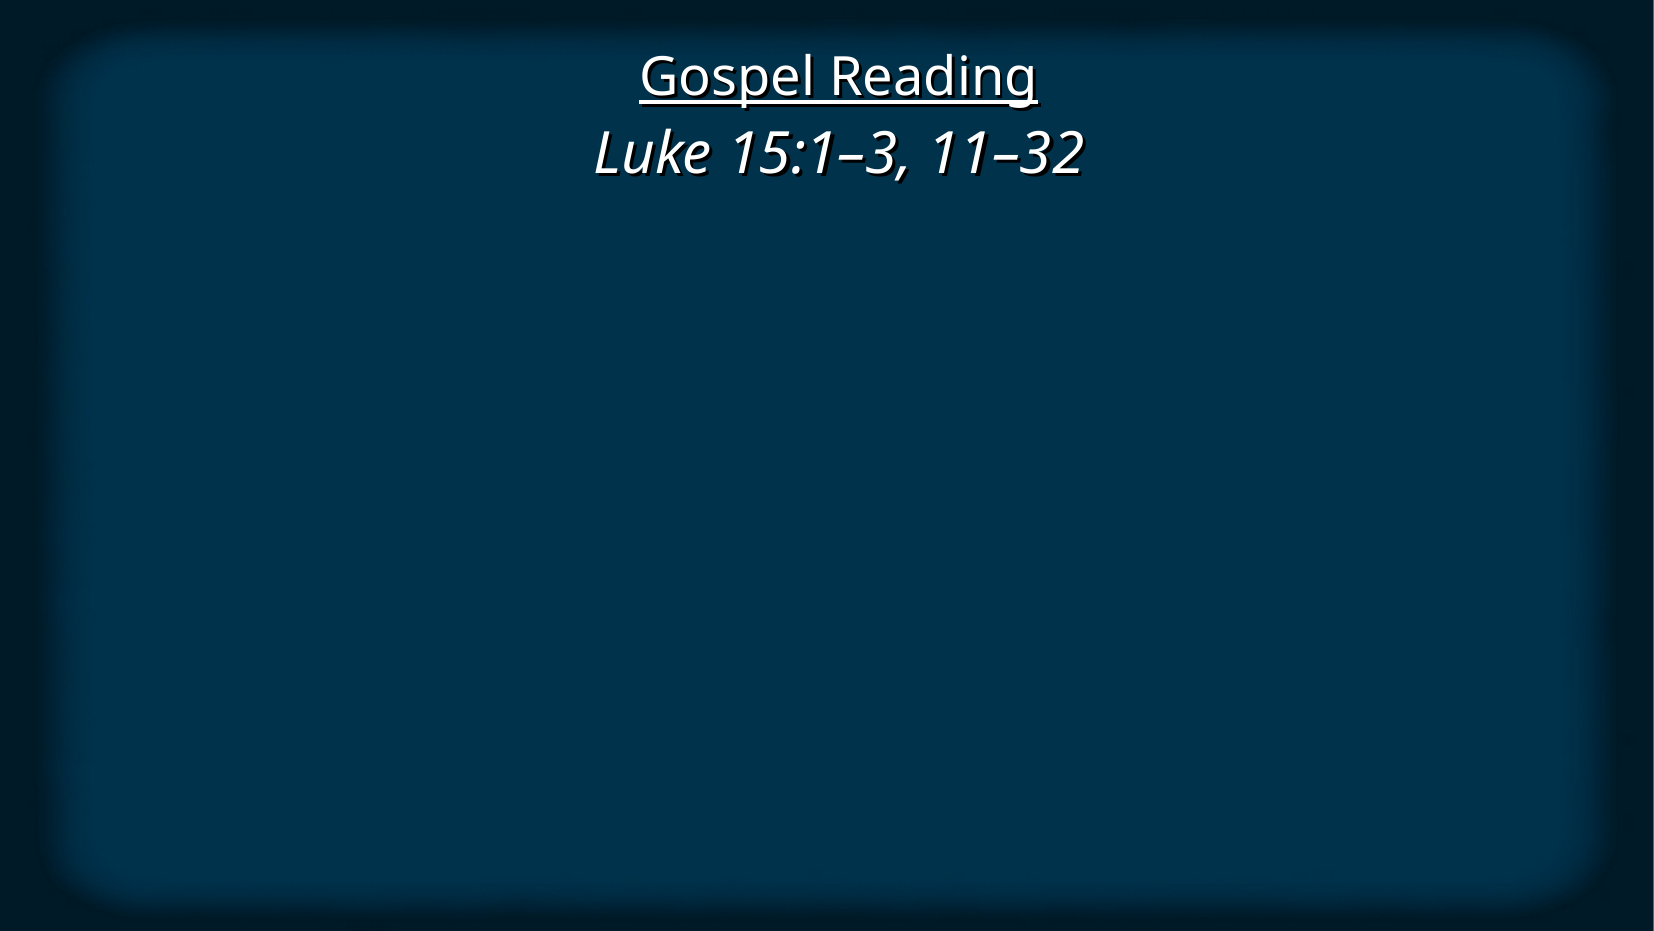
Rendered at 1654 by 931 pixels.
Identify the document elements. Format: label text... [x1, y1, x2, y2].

picture [0, 0, 1654, 931]
text_box Gospel Reading Luke 15:1–3, 11–32 [88, 30, 1589, 226]
